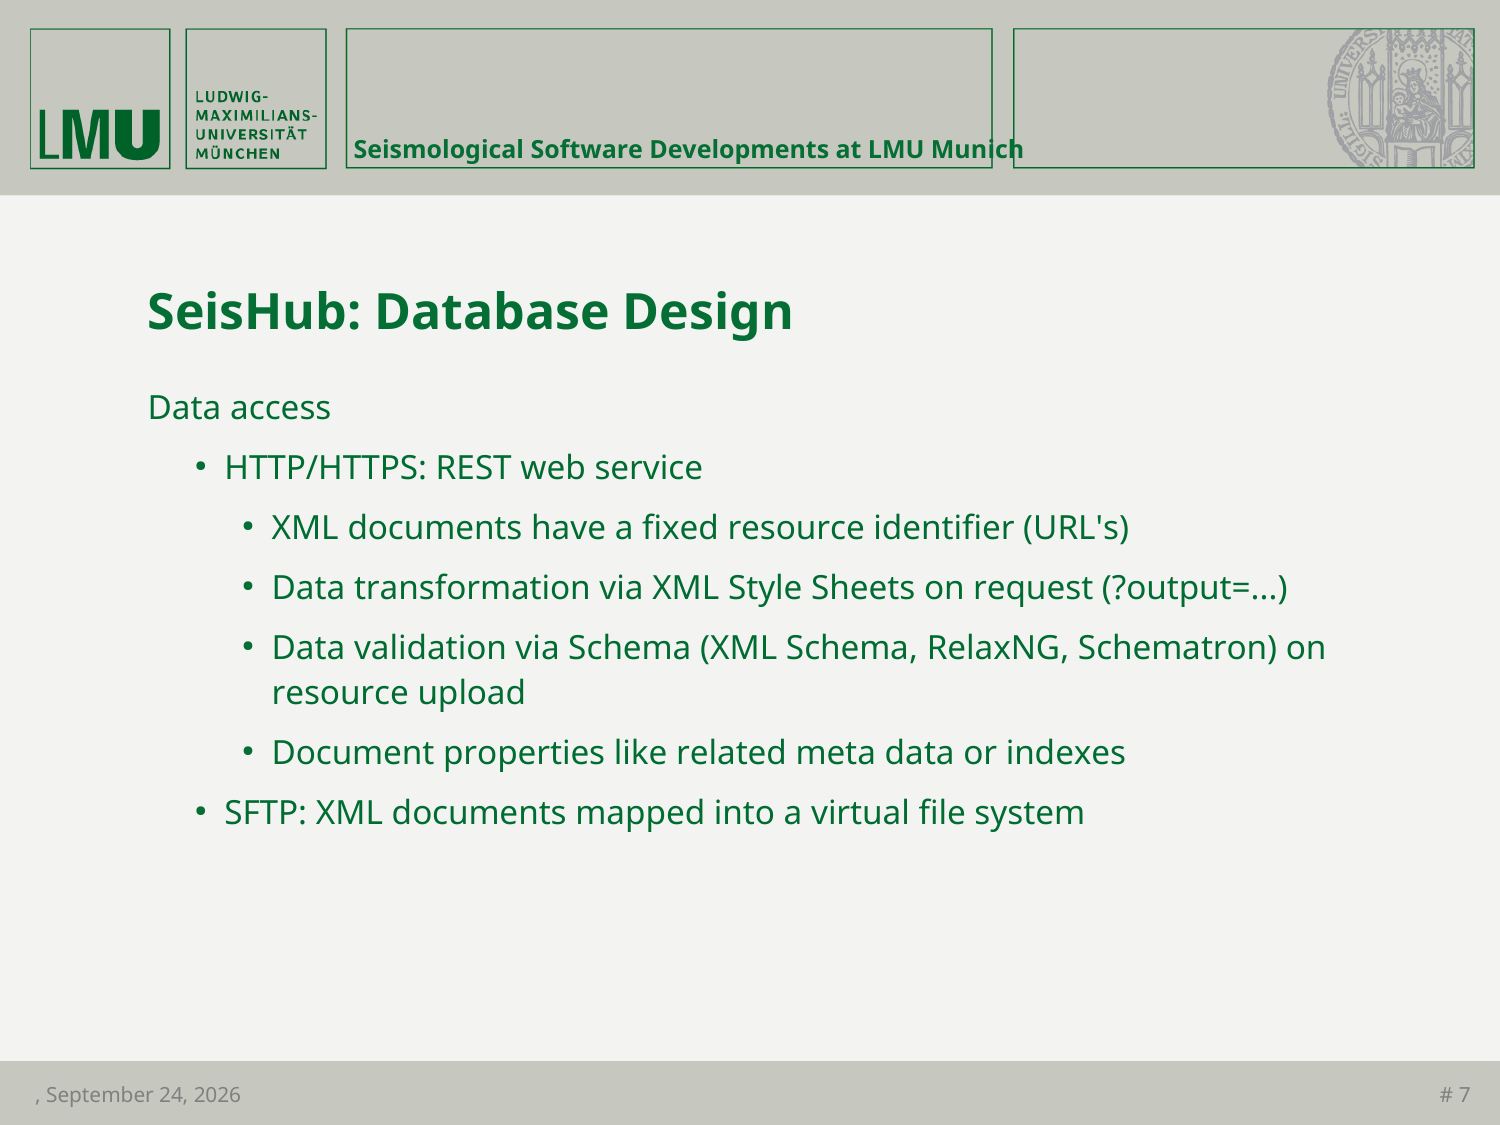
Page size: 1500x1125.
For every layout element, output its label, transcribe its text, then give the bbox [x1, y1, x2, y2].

list Data access HTTP/HTTPS: REST web service XML documents have a fixed resource identifier (URL's) Data transformation via XML Style Sheets on request (?output=...) Data validation via Schema (XML Schema, RelaxNG, Schematron) on resource upload Document properties like related meta data or indexes SFTP: XML documents mapped into a virtual file system [147, 383, 1359, 990]
picture [0, 0, 1500, 1125]
title SeisHub: Database Design [147, 265, 1359, 355]
